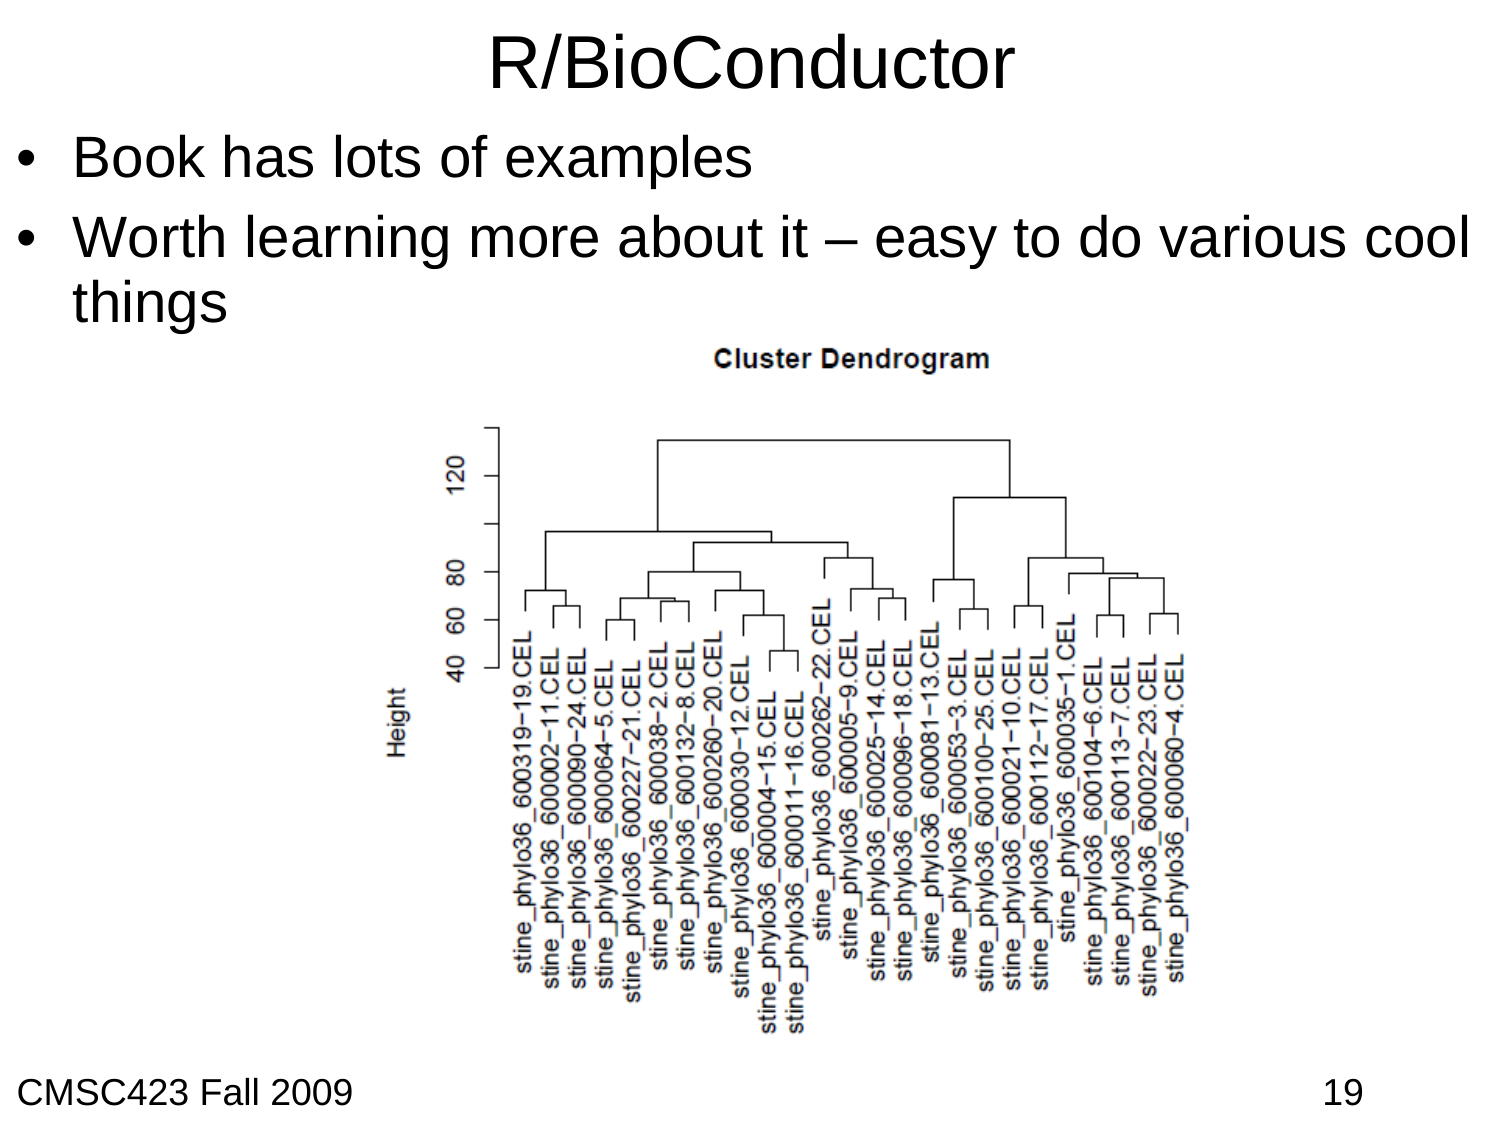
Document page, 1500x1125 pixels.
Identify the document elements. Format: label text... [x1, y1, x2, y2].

list Book has lots of examples Worth learning more about it – easy to do various cool things [16, 124, 1485, 1072]
title R/BioConductor [19, 17, 1485, 108]
picture [380, 305, 1260, 1039]
